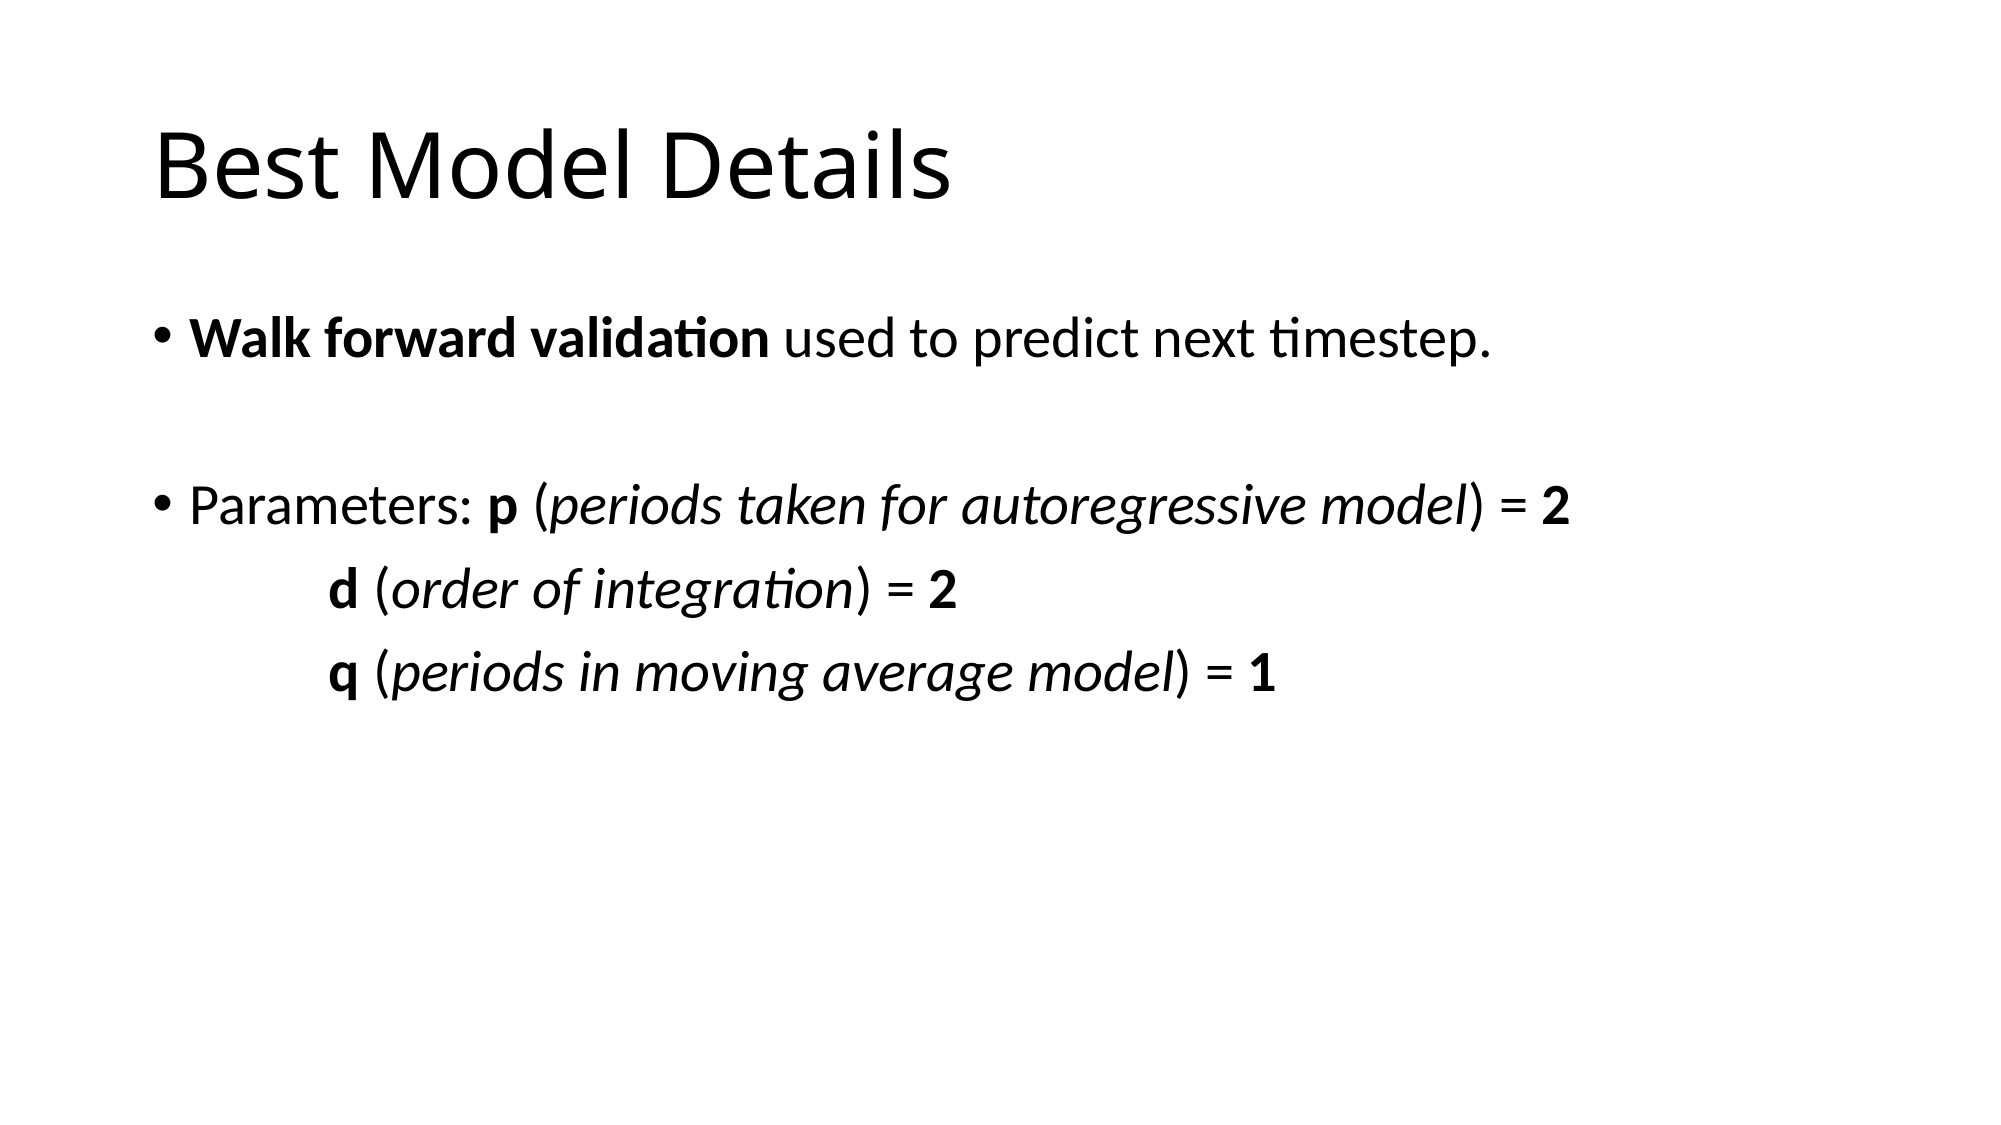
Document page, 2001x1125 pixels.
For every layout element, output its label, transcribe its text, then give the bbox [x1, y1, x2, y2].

list Walk forward validation used to predict next timestep. Parameters: p (periods taken for autoregressive model) = 2 d (order of integration) = 2 q (periods in moving average model) = 1 [137, 299, 1863, 1014]
title Best Model Details [137, 59, 1863, 278]
